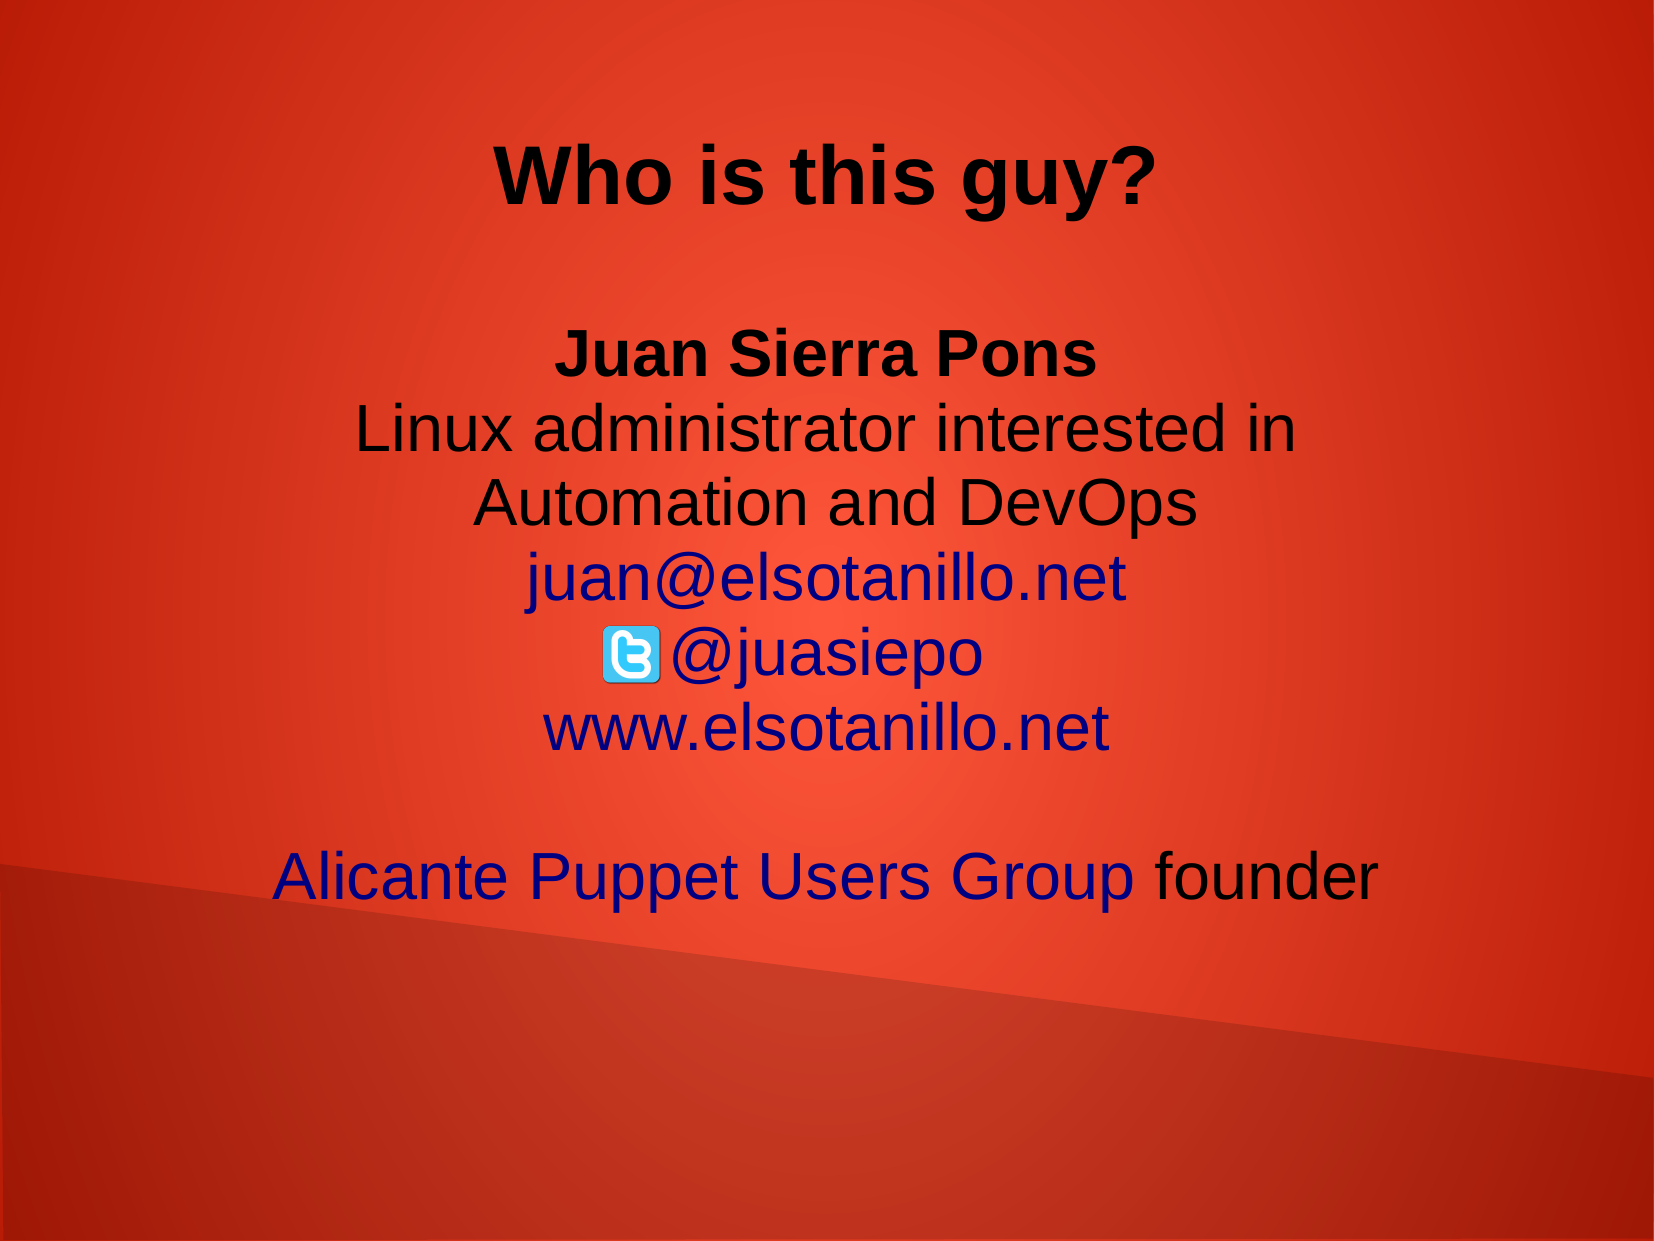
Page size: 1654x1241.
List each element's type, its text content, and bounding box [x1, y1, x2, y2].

subtitle Who is this guy? Juan Sierra Pons Linux administrator interested in Automation and DevOps juan@elsotanillo.net @juasiepo www.elsotanillo.net Alicante Puppet Users Group founder [82, 47, 1571, 997]
picture [602, 625, 662, 686]
